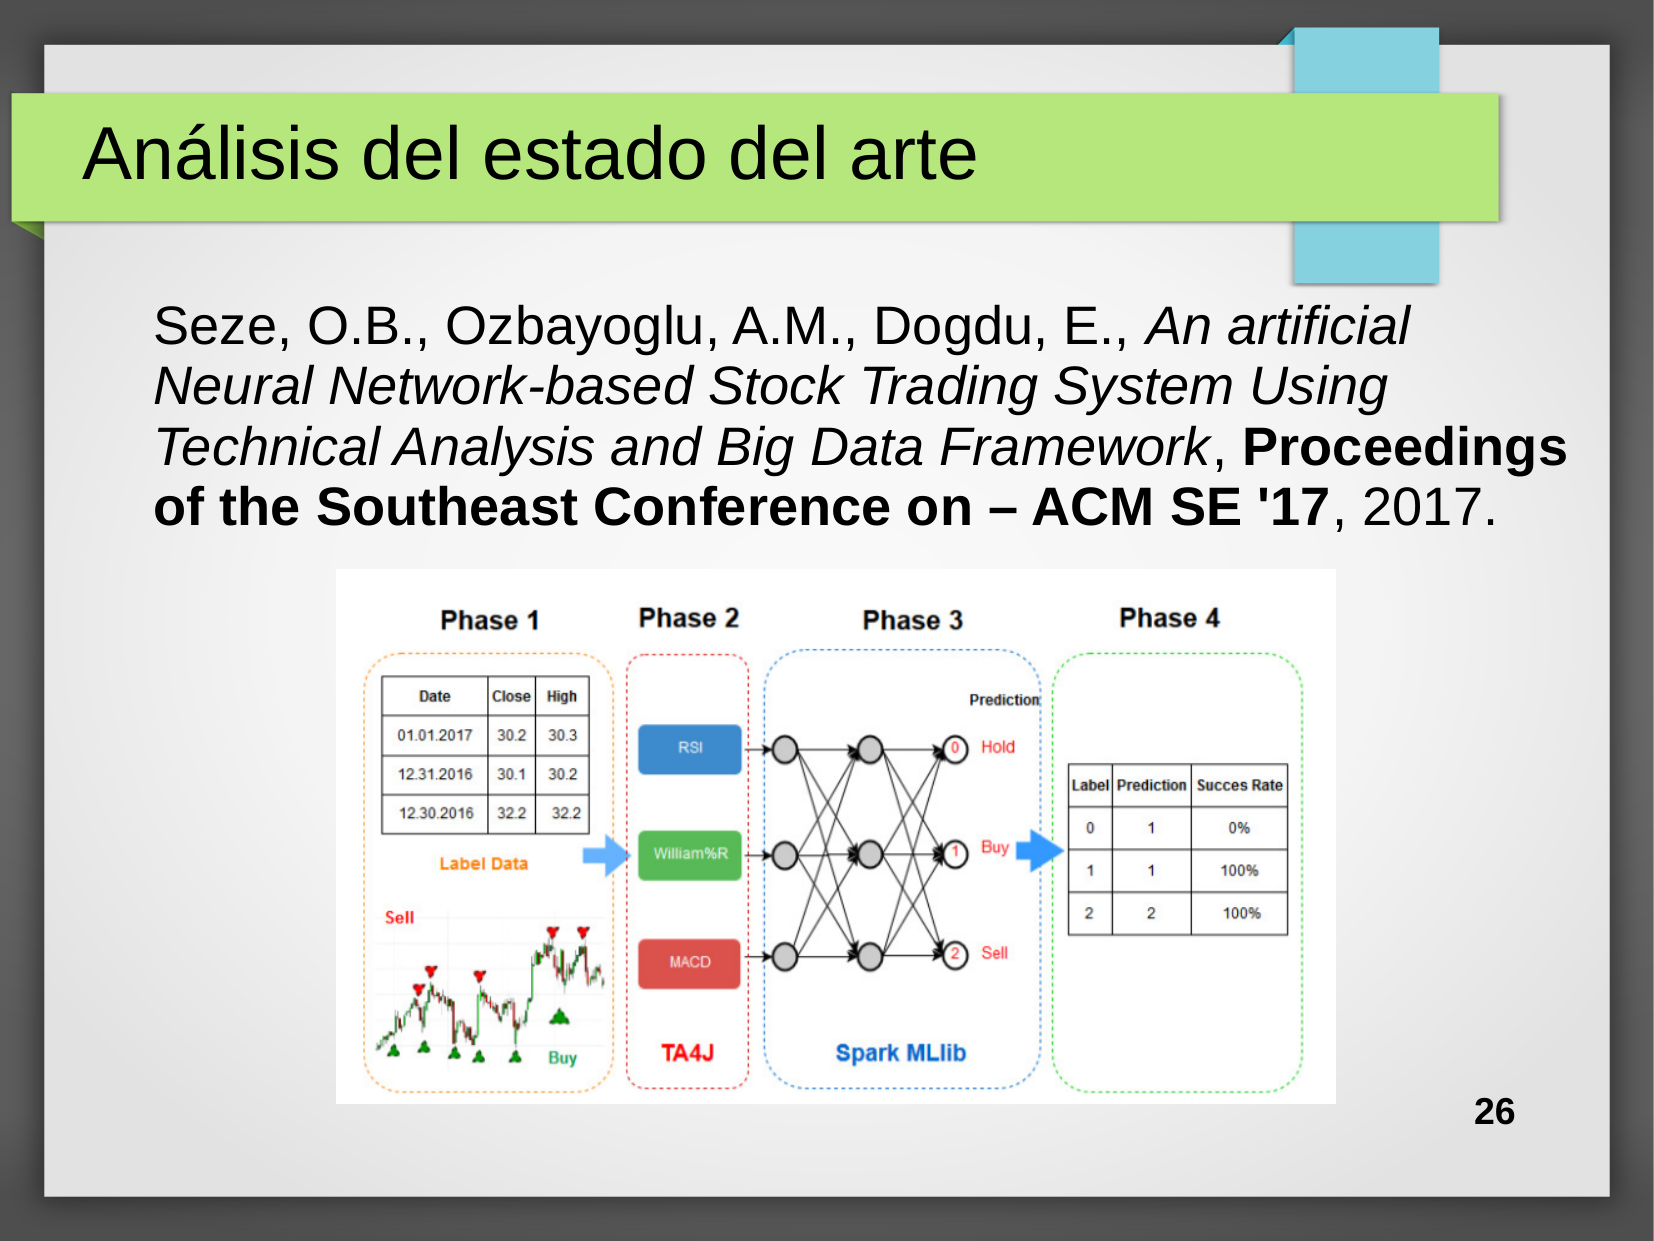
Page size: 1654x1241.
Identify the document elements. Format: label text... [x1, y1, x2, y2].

title Análisis del estado del arte [82, 94, 1264, 213]
list Seze, O.B., Ozbayoglu, A.M., Dogdu, E., An artificial Neural Network-based Stock Trading System Using Technical Analysis and Big Data Framework, Proceedings of the Southeast Conference on – ACM SE '17, 2017. [82, 295, 1571, 1015]
picture [0, 0, 1654, 1241]
text_box <number> [1459, 1083, 1654, 1154]
